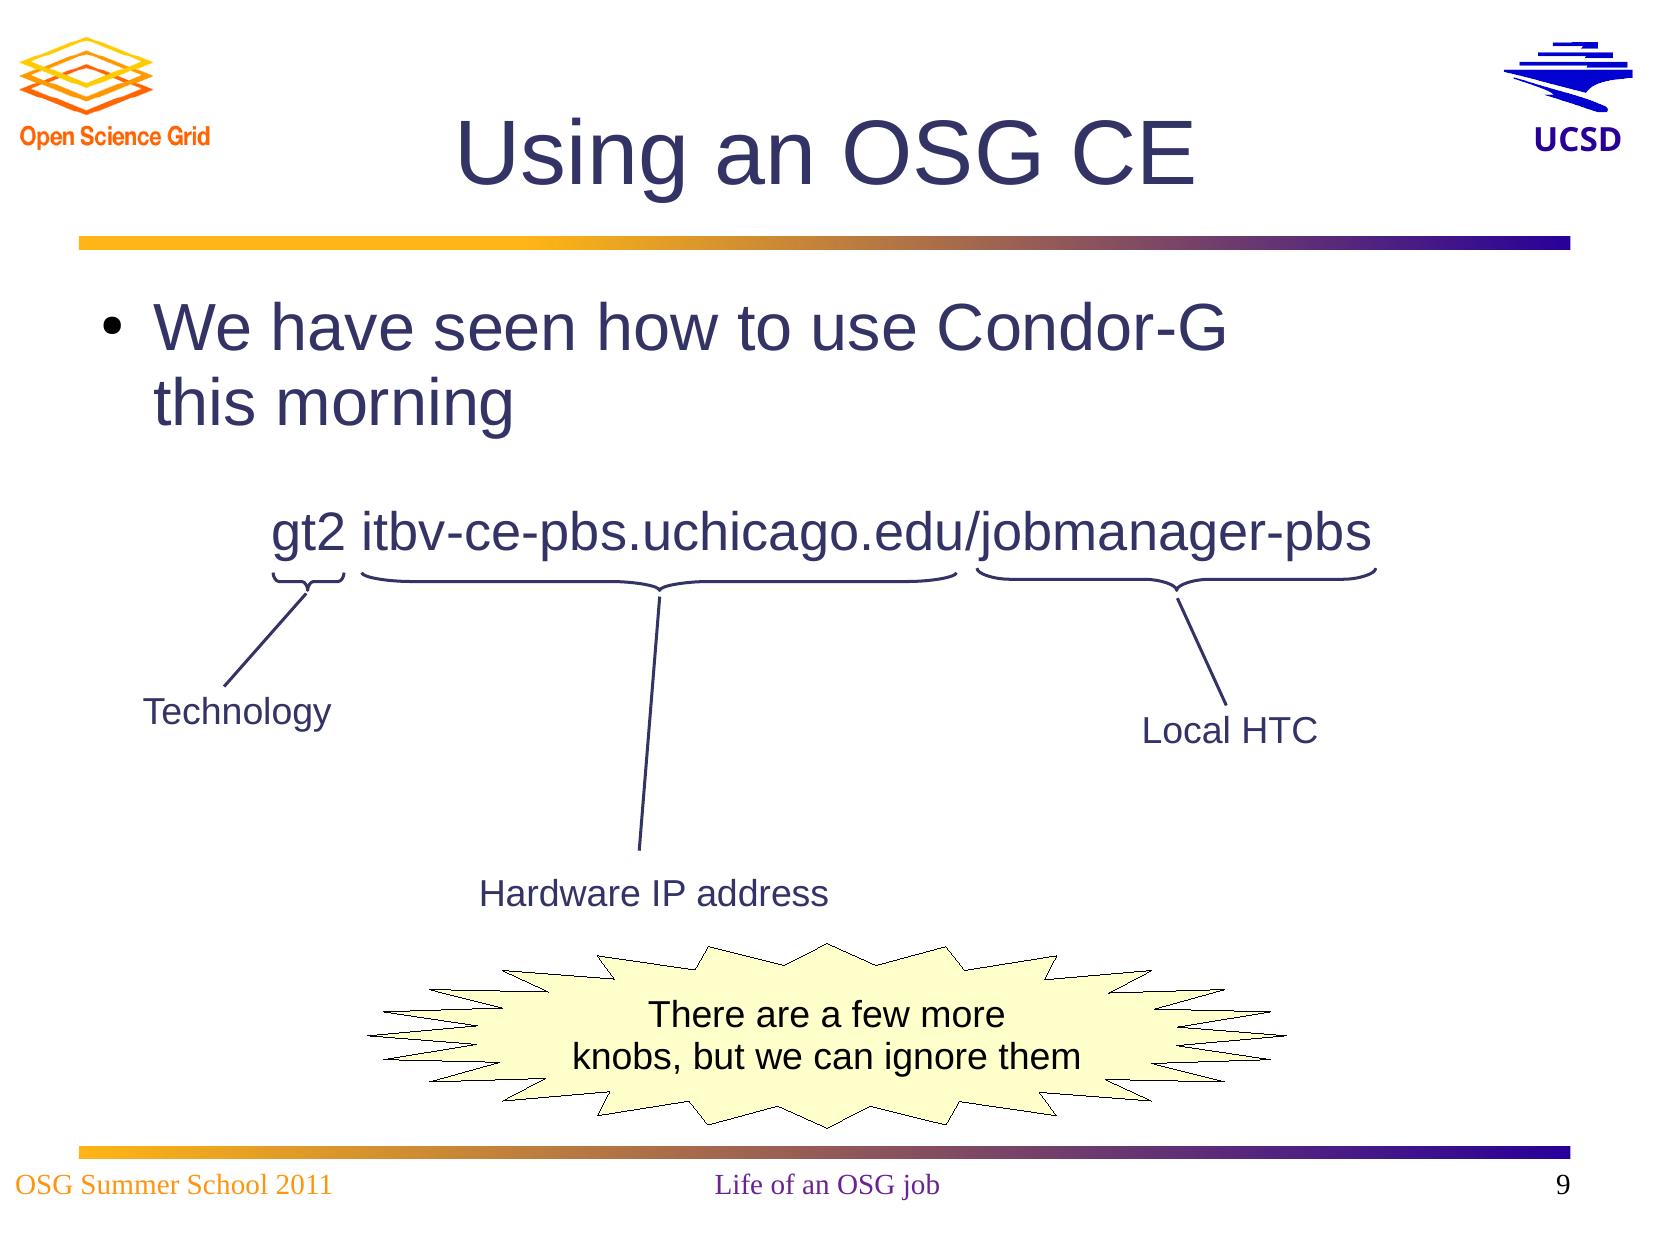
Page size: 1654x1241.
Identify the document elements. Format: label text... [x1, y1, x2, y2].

text_box There are a few more knobs, but we can ignore them [367, 943, 1287, 1129]
text_box Local HTC [1126, 702, 1334, 760]
picture [1495, 42, 1637, 118]
text_box Technology [127, 683, 347, 741]
list We have seen how to use Condor-G this morning [82, 290, 1571, 1109]
text_box gt2 itbv-ce-pbs.uchicago.edu/jobmanager-pbs [256, 494, 1389, 570]
picture [0, 14, 229, 167]
title Using an OSG CE [82, 56, 1571, 250]
text_box Hardware IP address [464, 864, 845, 922]
